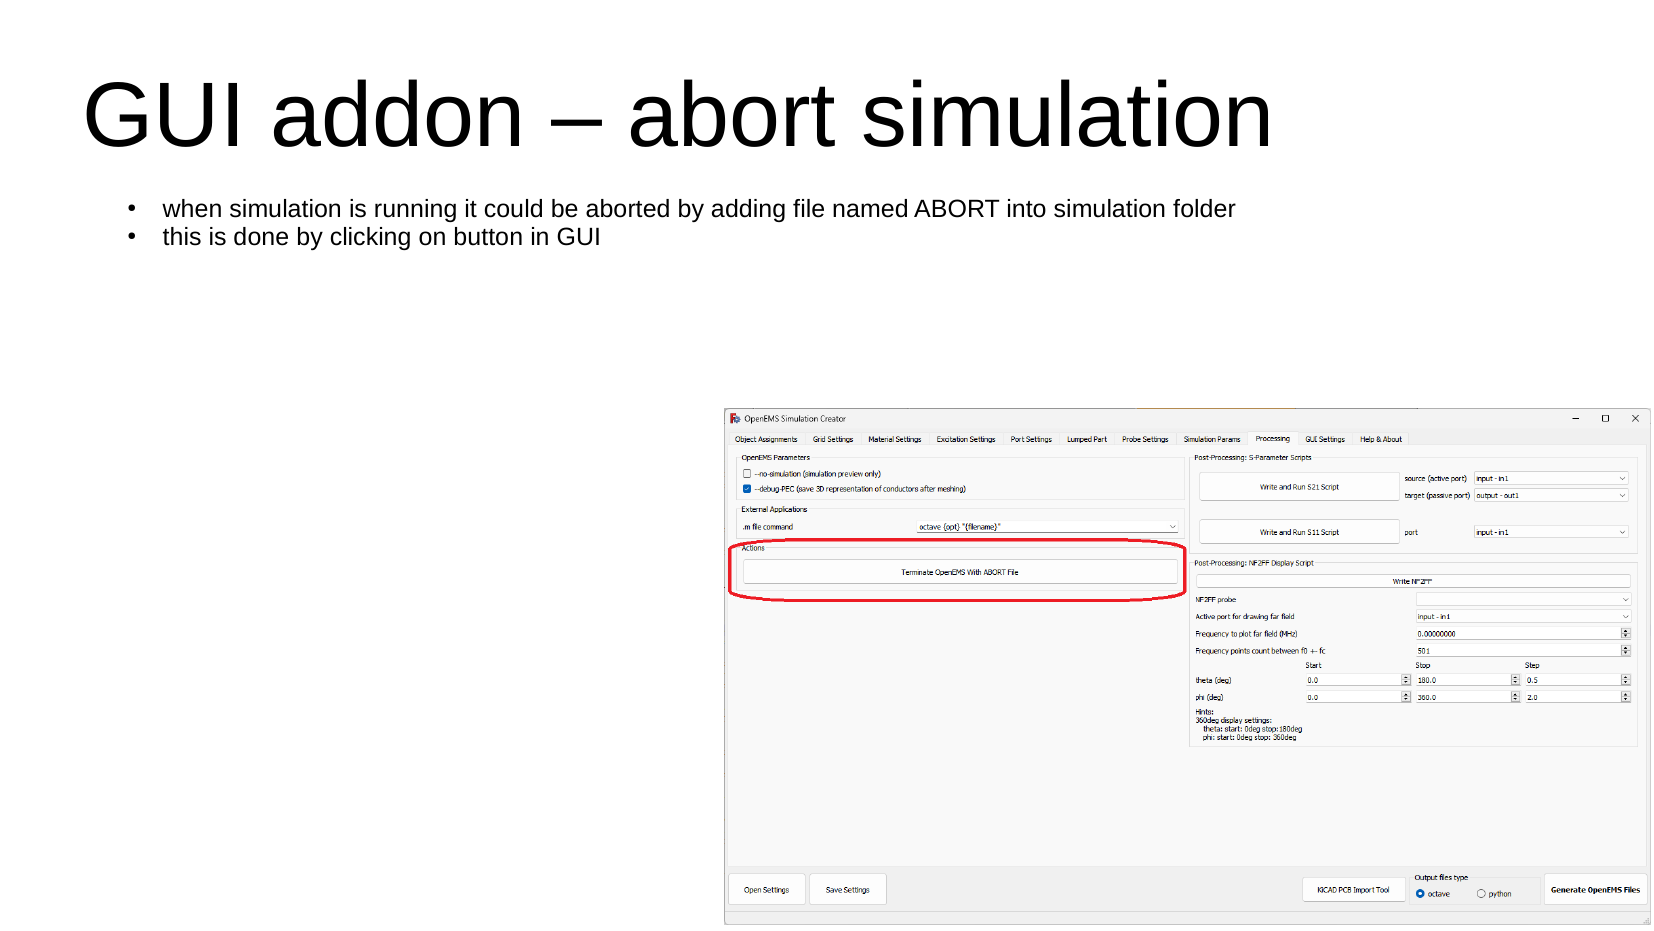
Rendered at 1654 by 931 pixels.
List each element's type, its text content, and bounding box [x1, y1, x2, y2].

picture [724, 408, 1651, 925]
title GUI addon – abort simulation [82, 37, 1571, 193]
text_box when simulation is running it could be aborted by adding file named ABORT into simulation folder this is done by clicking on button in GUI [112, 187, 1538, 301]
